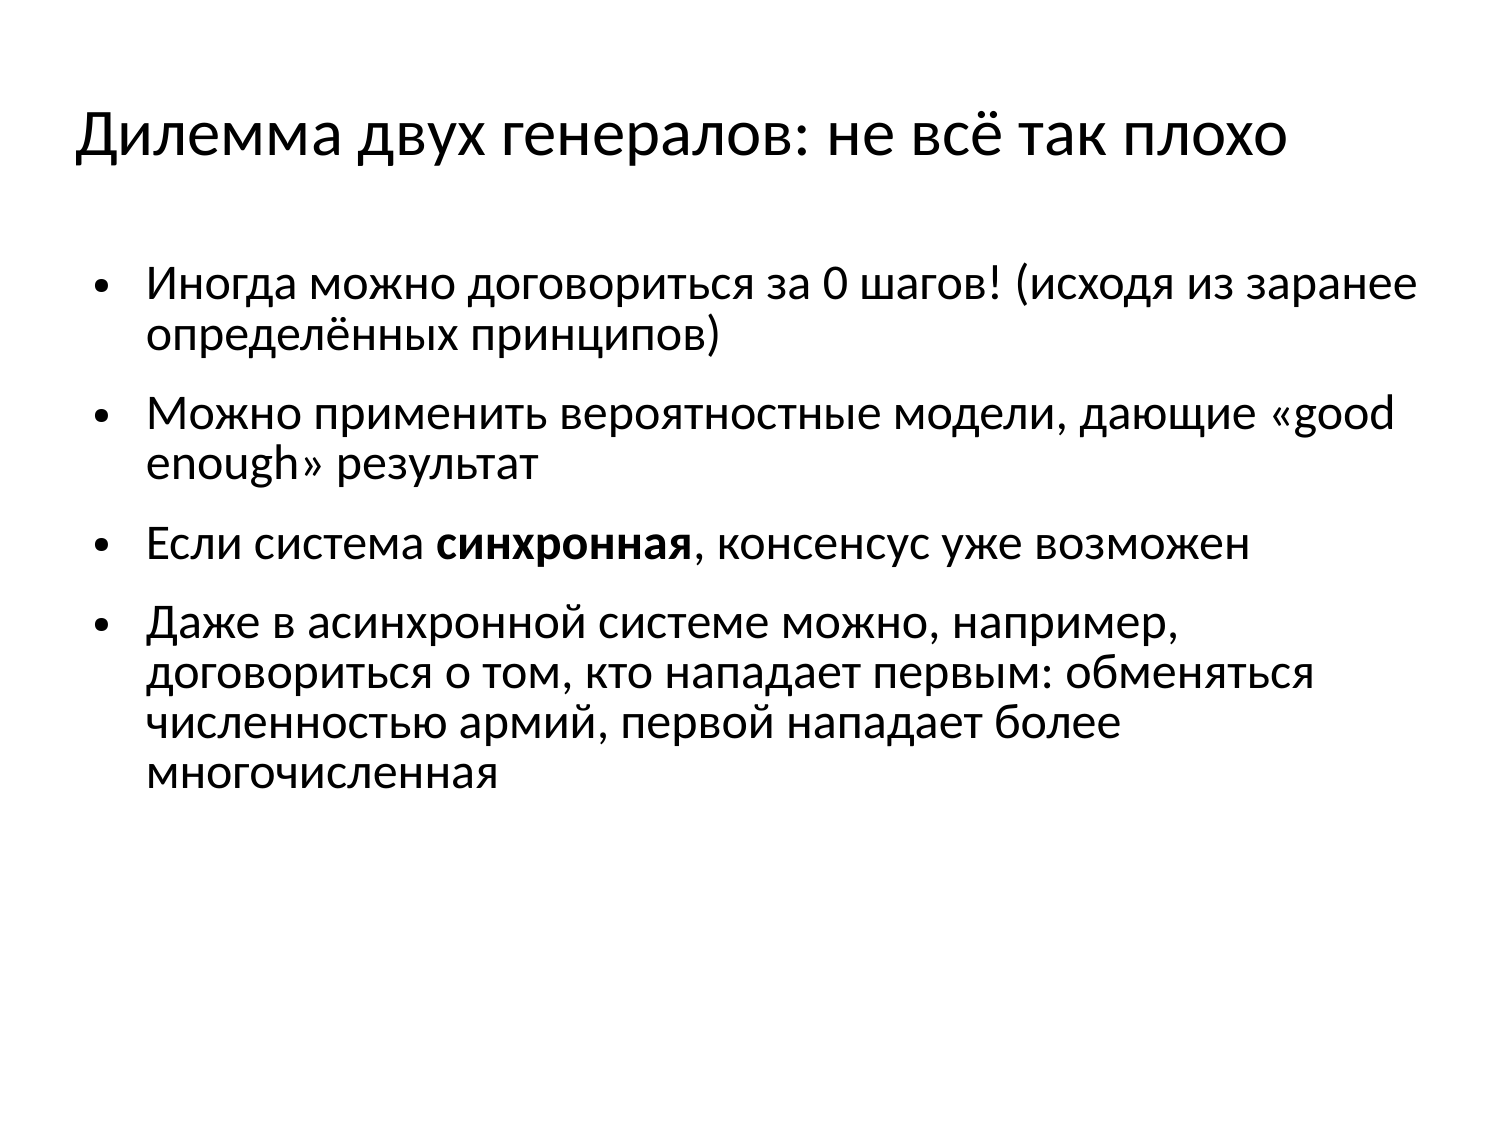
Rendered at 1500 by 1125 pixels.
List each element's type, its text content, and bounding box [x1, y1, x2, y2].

title Дилемма двух генералов: не всё так плохо [75, 45, 1425, 233]
list Иногда можно договориться за 0 шагов! (исходя из заранее определённых принципов) Можно применить вероятностные модели, дающие «good enough» результат Если система синхронная, консенсус уже возможен Даже в асинхронной системе можно, например, договориться о том, кто нападает первым: обменяться численностью армий, первой нападает более многочисленная [75, 262, 1425, 1005]
